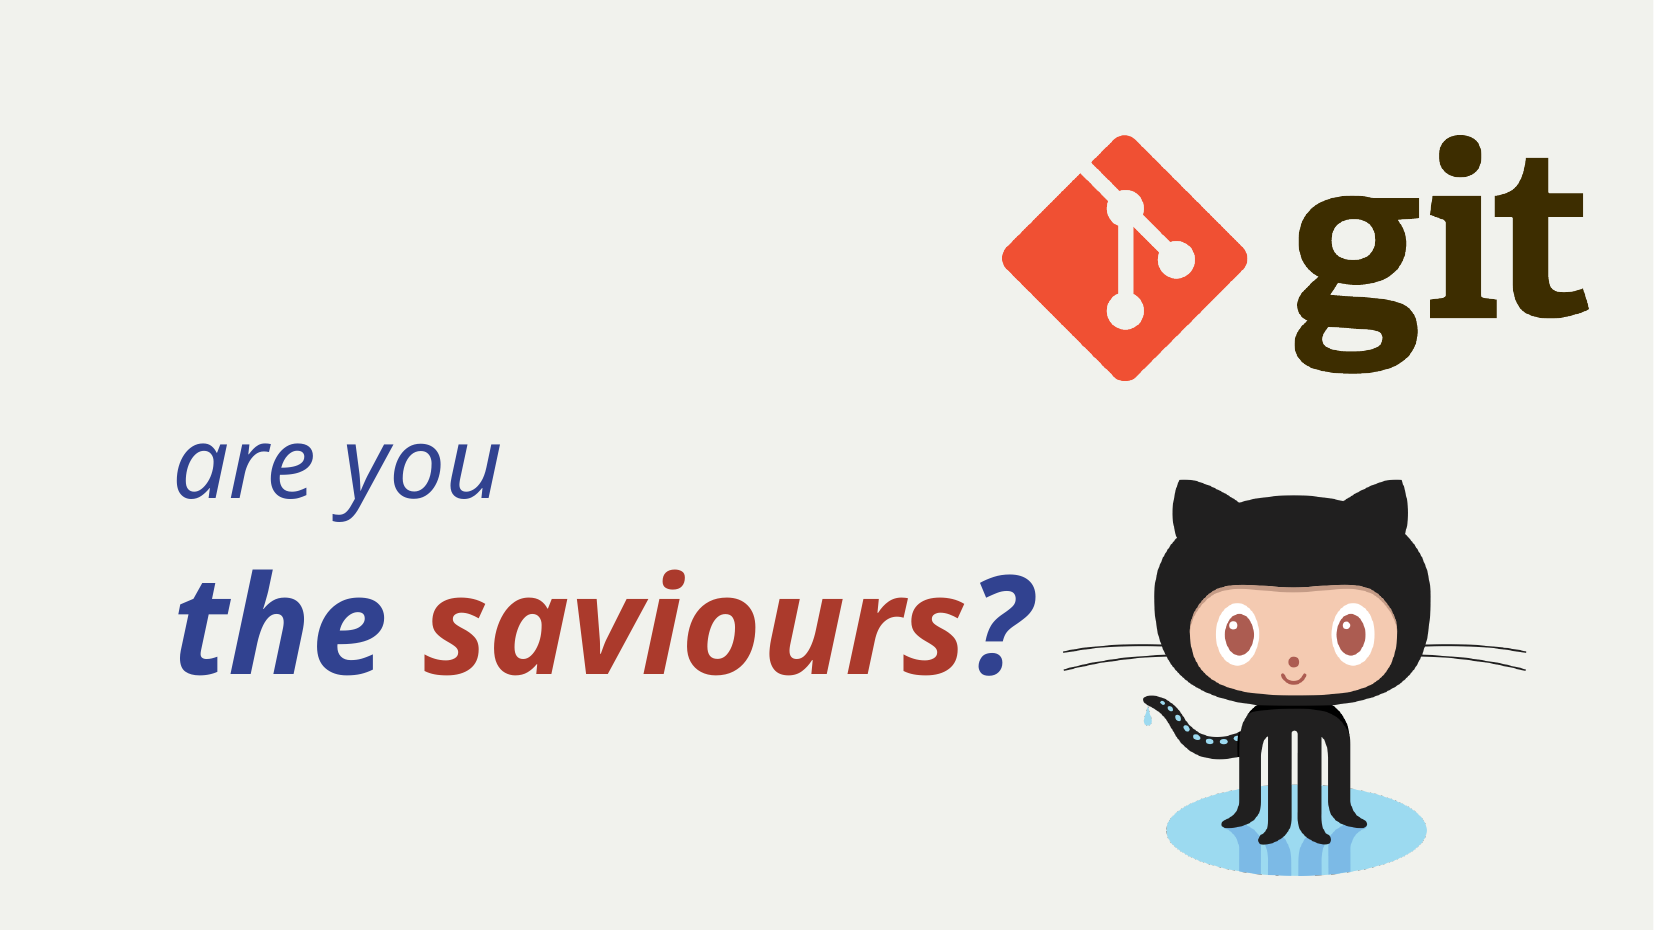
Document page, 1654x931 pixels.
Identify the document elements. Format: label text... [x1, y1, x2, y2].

picture [1047, 471, 1543, 884]
picture [1002, 135, 1589, 381]
text_box are you the saviours? [157, 384, 948, 637]
